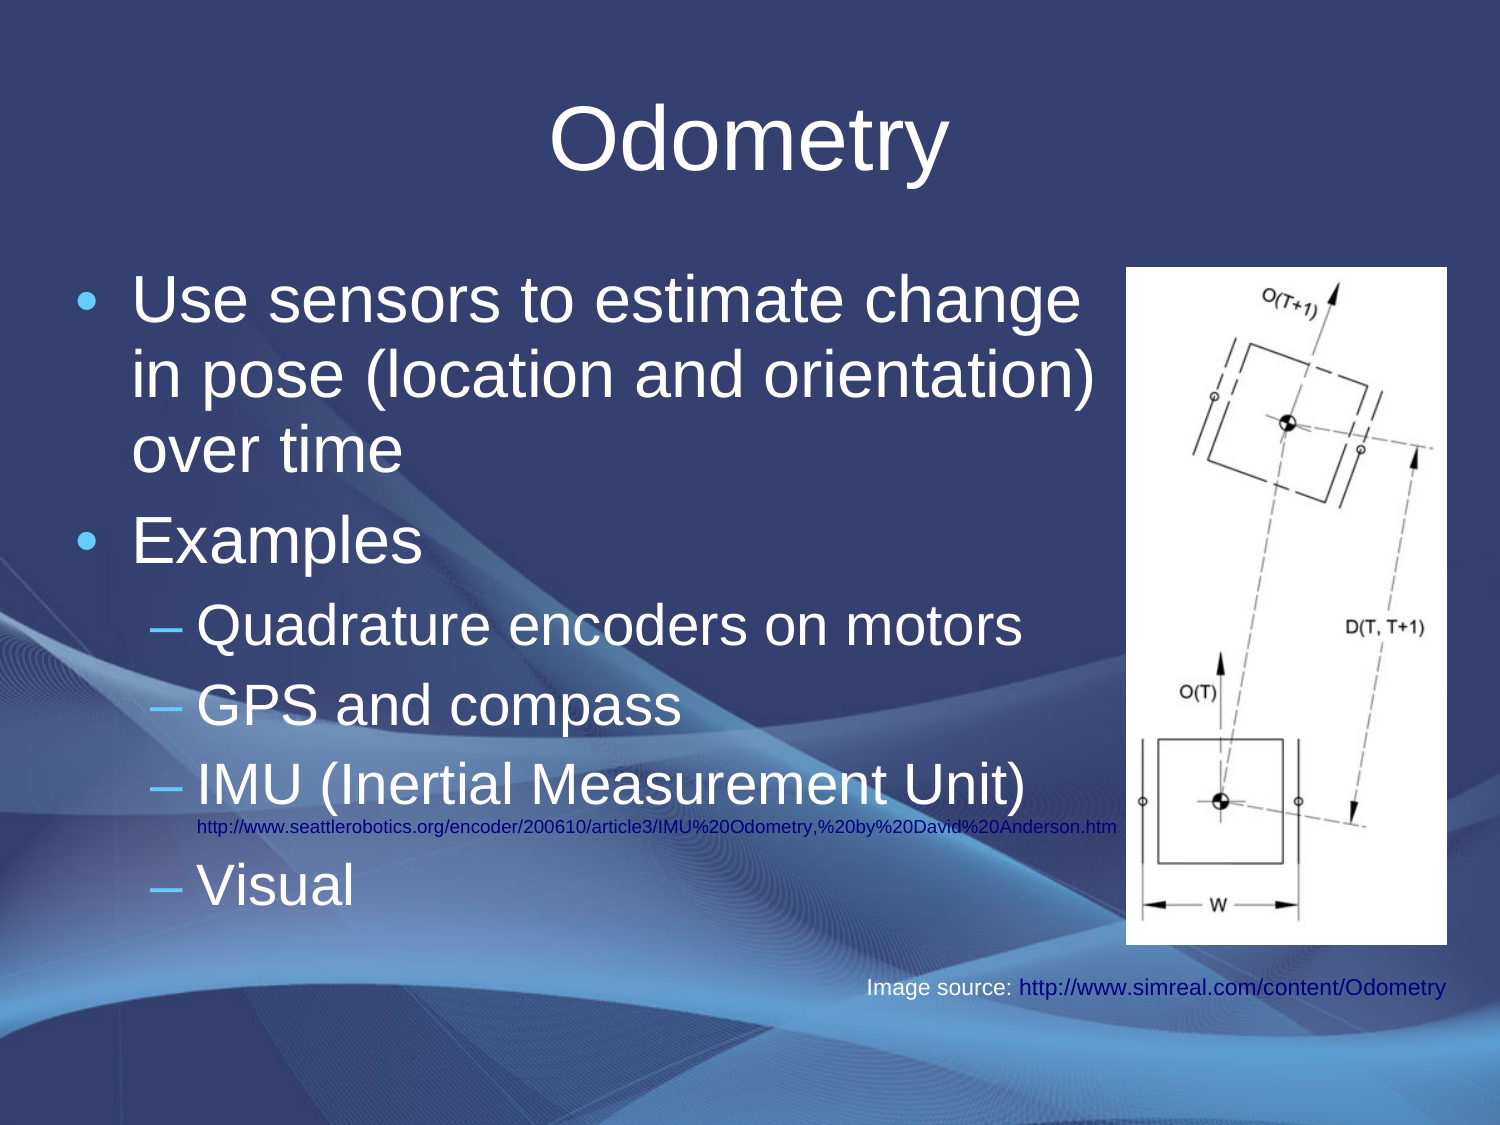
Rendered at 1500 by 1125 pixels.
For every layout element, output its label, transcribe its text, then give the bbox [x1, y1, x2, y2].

list Use sensors to estimate change in pose (location and orientation) over time Examples Quadrature encoders on motors GPS and compass IMU (Inertial Measurement Unit) http://www.seattlerobotics.org/encoder/200610/article3/IMU%20Odometry,%20by%20David%20Anderson.htm Visual [75, 262, 1152, 917]
picture [0, 0, 1500, 1125]
list Image source: http://www.simreal.com/content/Odometry [856, 974, 1447, 1034]
title Odometry [75, 52, 1426, 226]
